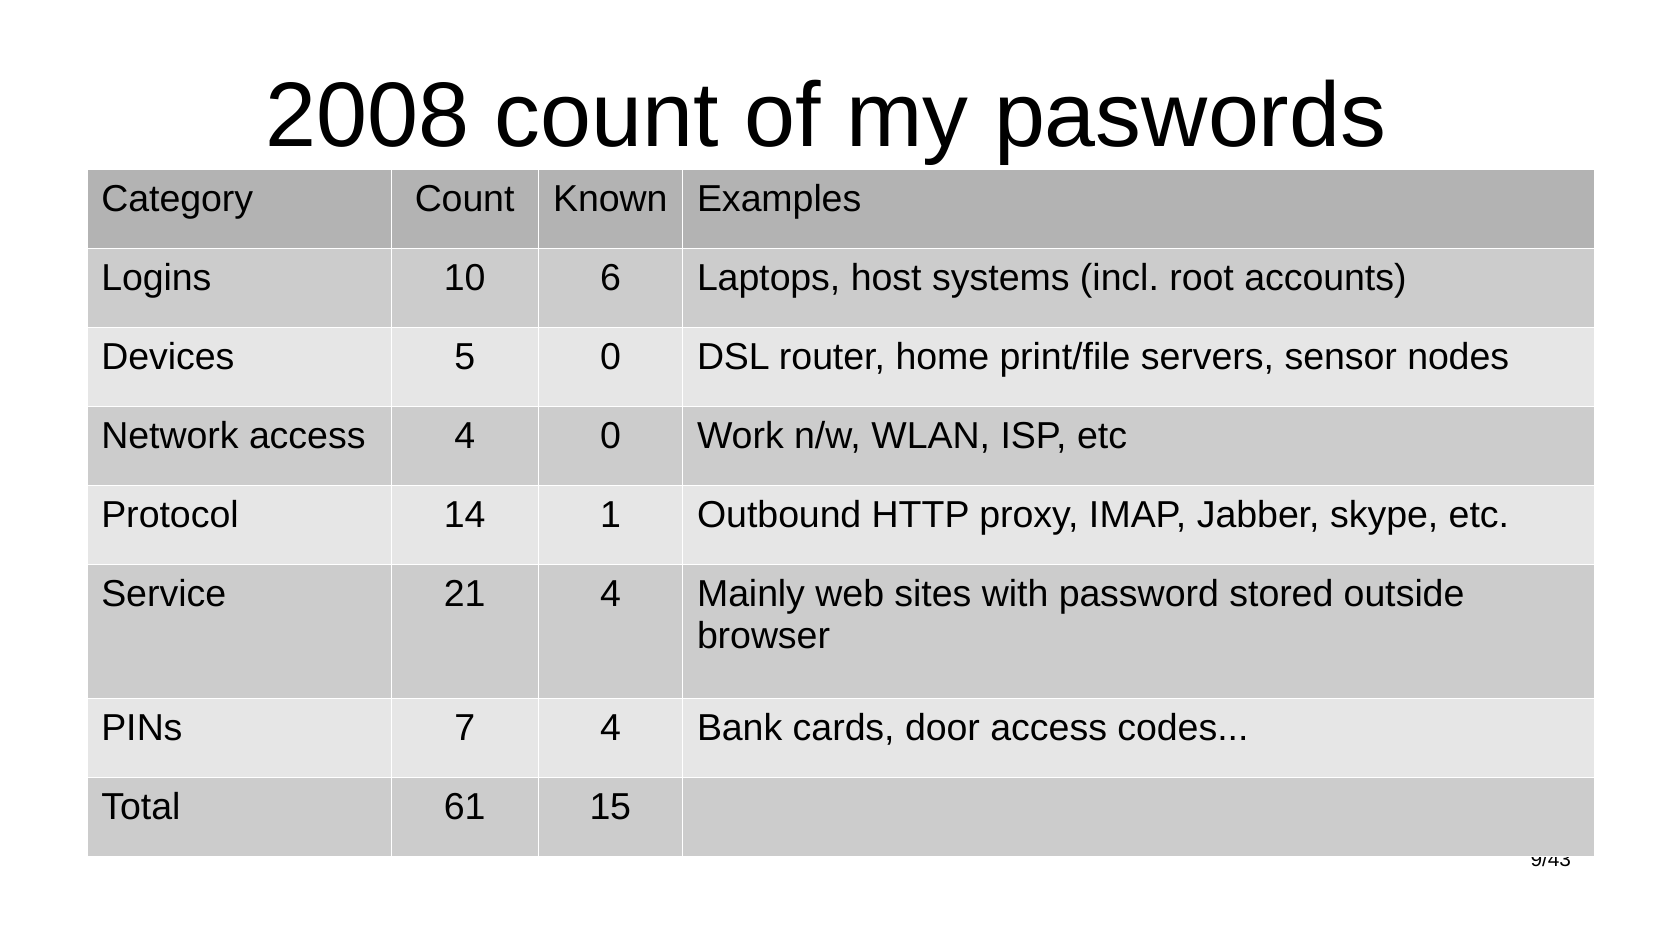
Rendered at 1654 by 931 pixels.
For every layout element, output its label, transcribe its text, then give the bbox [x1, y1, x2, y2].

table_cell 4 [539, 699, 682, 777]
table_cell Laptops, host systems (incl. root accounts) [683, 249, 1594, 327]
table_cell Network access [88, 407, 391, 485]
table_cell Bank cards, door access codes... [683, 699, 1594, 777]
table_cell Mainly web sites with password stored outside browser [683, 565, 1594, 698]
table_cell 5 [392, 328, 538, 406]
table_cell PINs [88, 699, 391, 777]
table_cell 15 [539, 778, 682, 856]
table_header Known [539, 170, 682, 248]
table_cell 0 [539, 407, 682, 485]
table_cell 14 [392, 486, 538, 564]
table_cell 61 [392, 778, 538, 856]
table_cell Outbound HTTP proxy, IMAP, Jabber, skype, etc. [683, 486, 1594, 564]
table_cell Logins [88, 249, 391, 327]
table_cell 0 [539, 328, 682, 406]
table_cell 6 [539, 249, 682, 327]
table_header Examples [683, 170, 1594, 248]
table_cell Total [88, 778, 391, 856]
table_cell [683, 778, 1594, 856]
table_header Count [392, 170, 538, 248]
table_cell 4 [539, 565, 682, 698]
table_cell Devices [88, 328, 391, 406]
table_cell Service [88, 565, 391, 698]
table_cell 4 [392, 407, 538, 485]
table_cell DSL router, home print/file servers, sensor nodes [683, 328, 1594, 406]
table_cell 1 [539, 486, 682, 564]
table_header Category [88, 170, 391, 248]
table_cell 7 [392, 699, 538, 777]
table_cell 21 [392, 565, 538, 698]
table_cell Protocol [88, 486, 391, 564]
title 2008 count of my paswords [82, 37, 1571, 193]
table_cell 10 [392, 249, 538, 327]
table_cell Work n/w, WLAN, ISP, etc [683, 407, 1594, 485]
